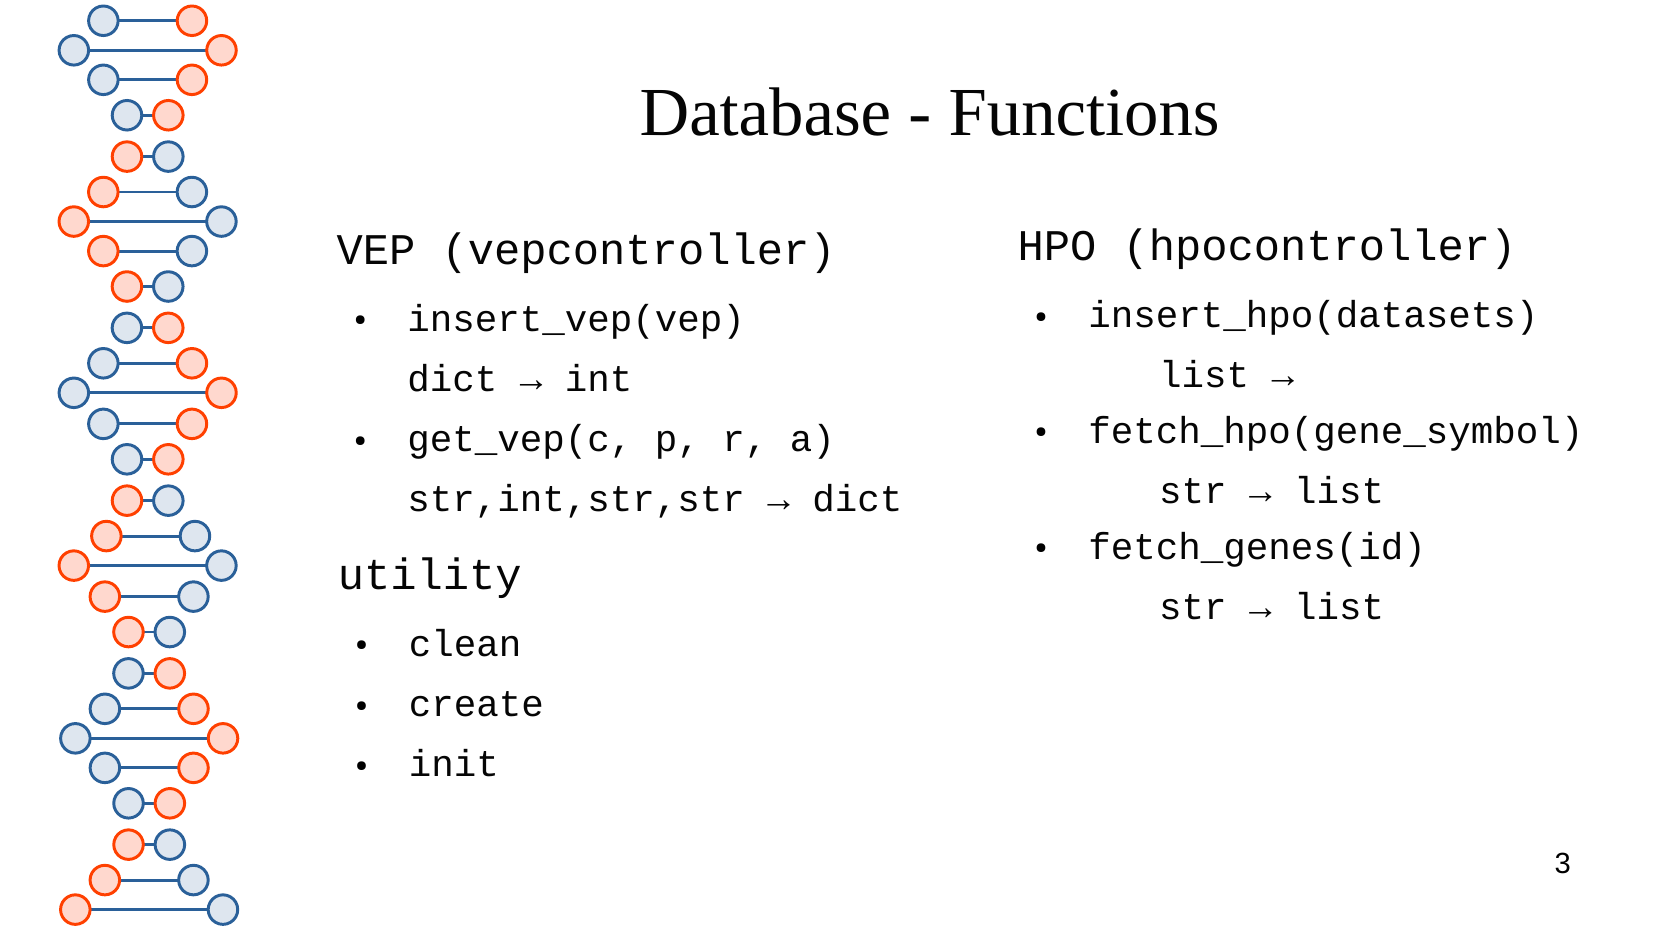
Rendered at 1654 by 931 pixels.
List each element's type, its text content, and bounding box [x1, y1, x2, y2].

list utility clean create init [266, 553, 916, 857]
title Database - Functions [265, 35, 1595, 189]
list HPO (hpocontroller) insert_hpo(datasets) list → fetch_hpo(gene_symbol) str → list fetch_genes(id) str → list [946, 224, 1595, 764]
list VEP (vepcontroller) insert_vep(vep) dict → int get_vep(c, p, r, a) str,int,str,str → dict [265, 228, 915, 532]
